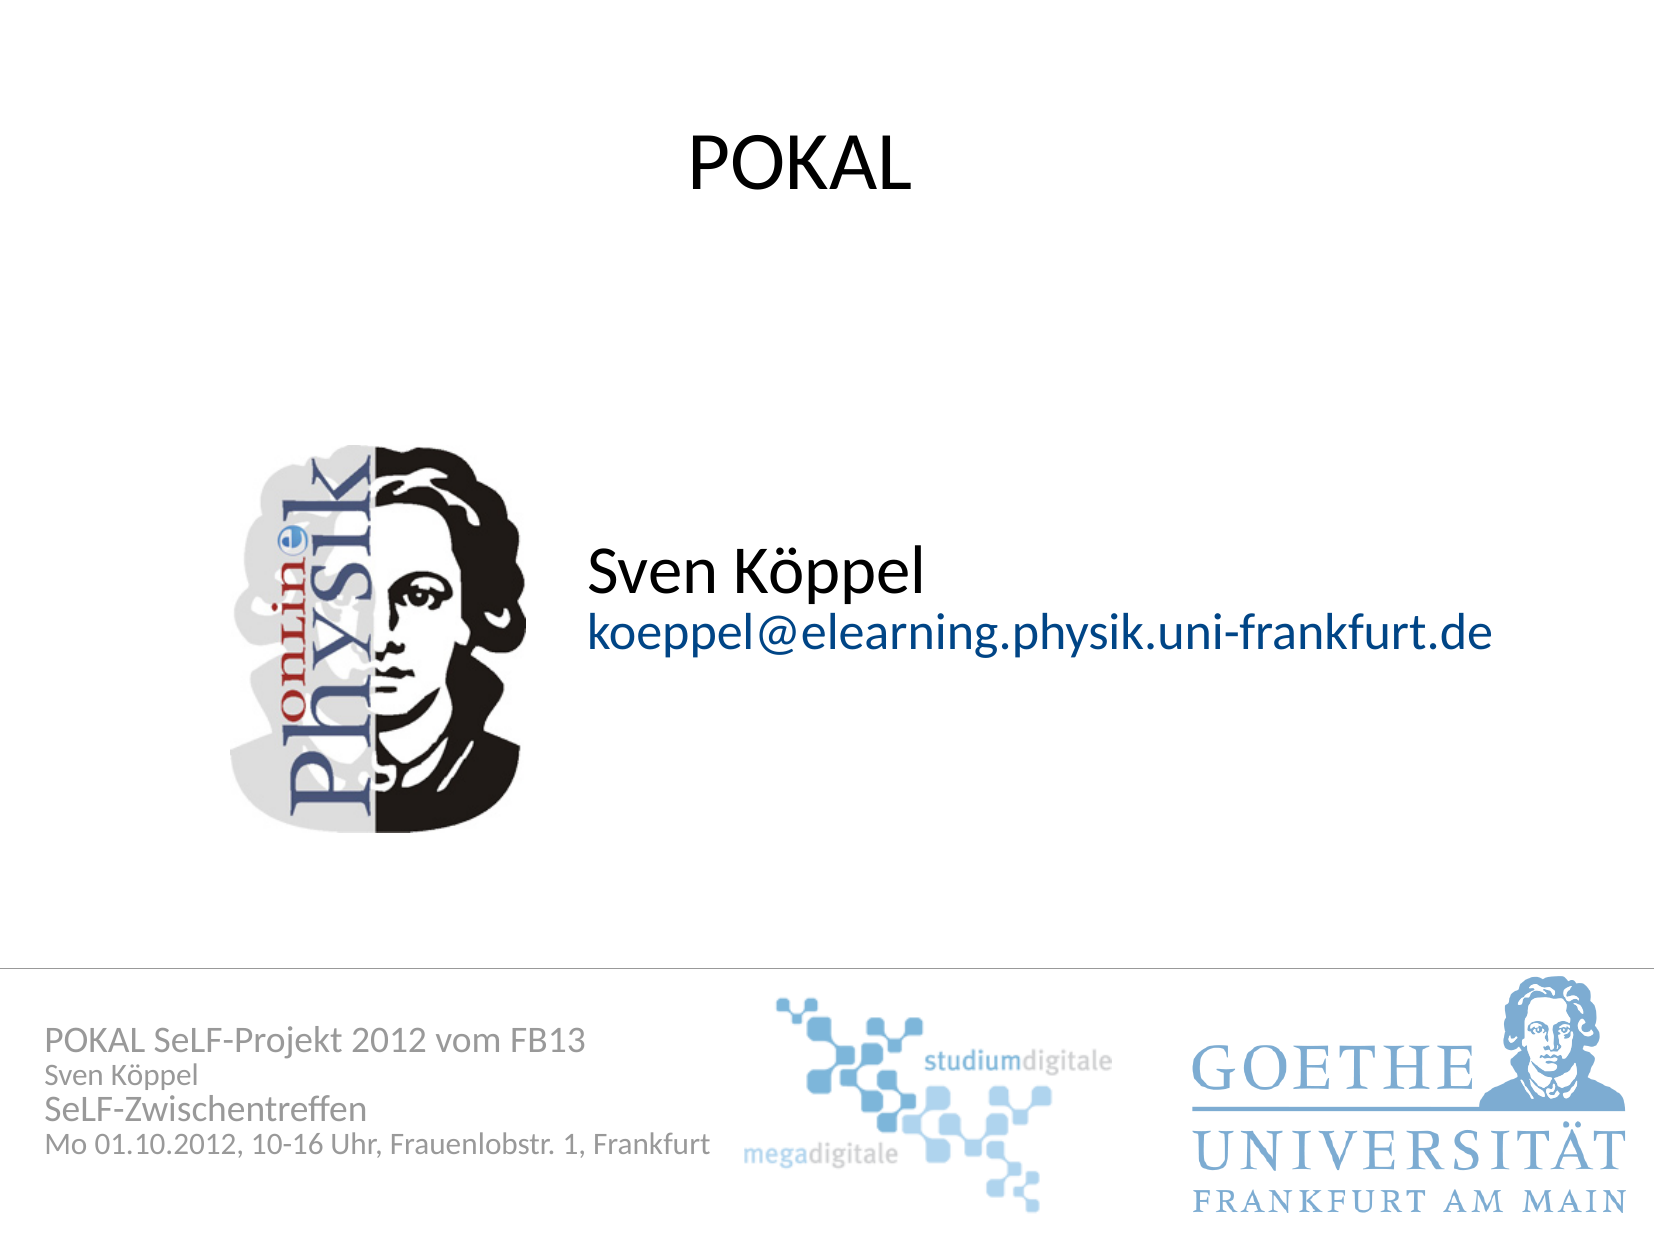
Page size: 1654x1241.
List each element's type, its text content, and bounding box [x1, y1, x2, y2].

picture [1187, 970, 1630, 1216]
text_box Sven Köppel koeppel@elearning.physik.uni-frankfurt.de [572, 534, 1511, 697]
picture [744, 988, 1112, 1223]
picture [230, 445, 526, 833]
text_box POKAL [673, 119, 928, 237]
text_box POKAL SeLF-Projekt 2012 vom FB13 Sven Köppel SeLF-Zwischentreffen Mo 01.10.2012, 10-16 Uhr, Frauenlobstr. 1, Frankfurt [29, 1017, 768, 1201]
